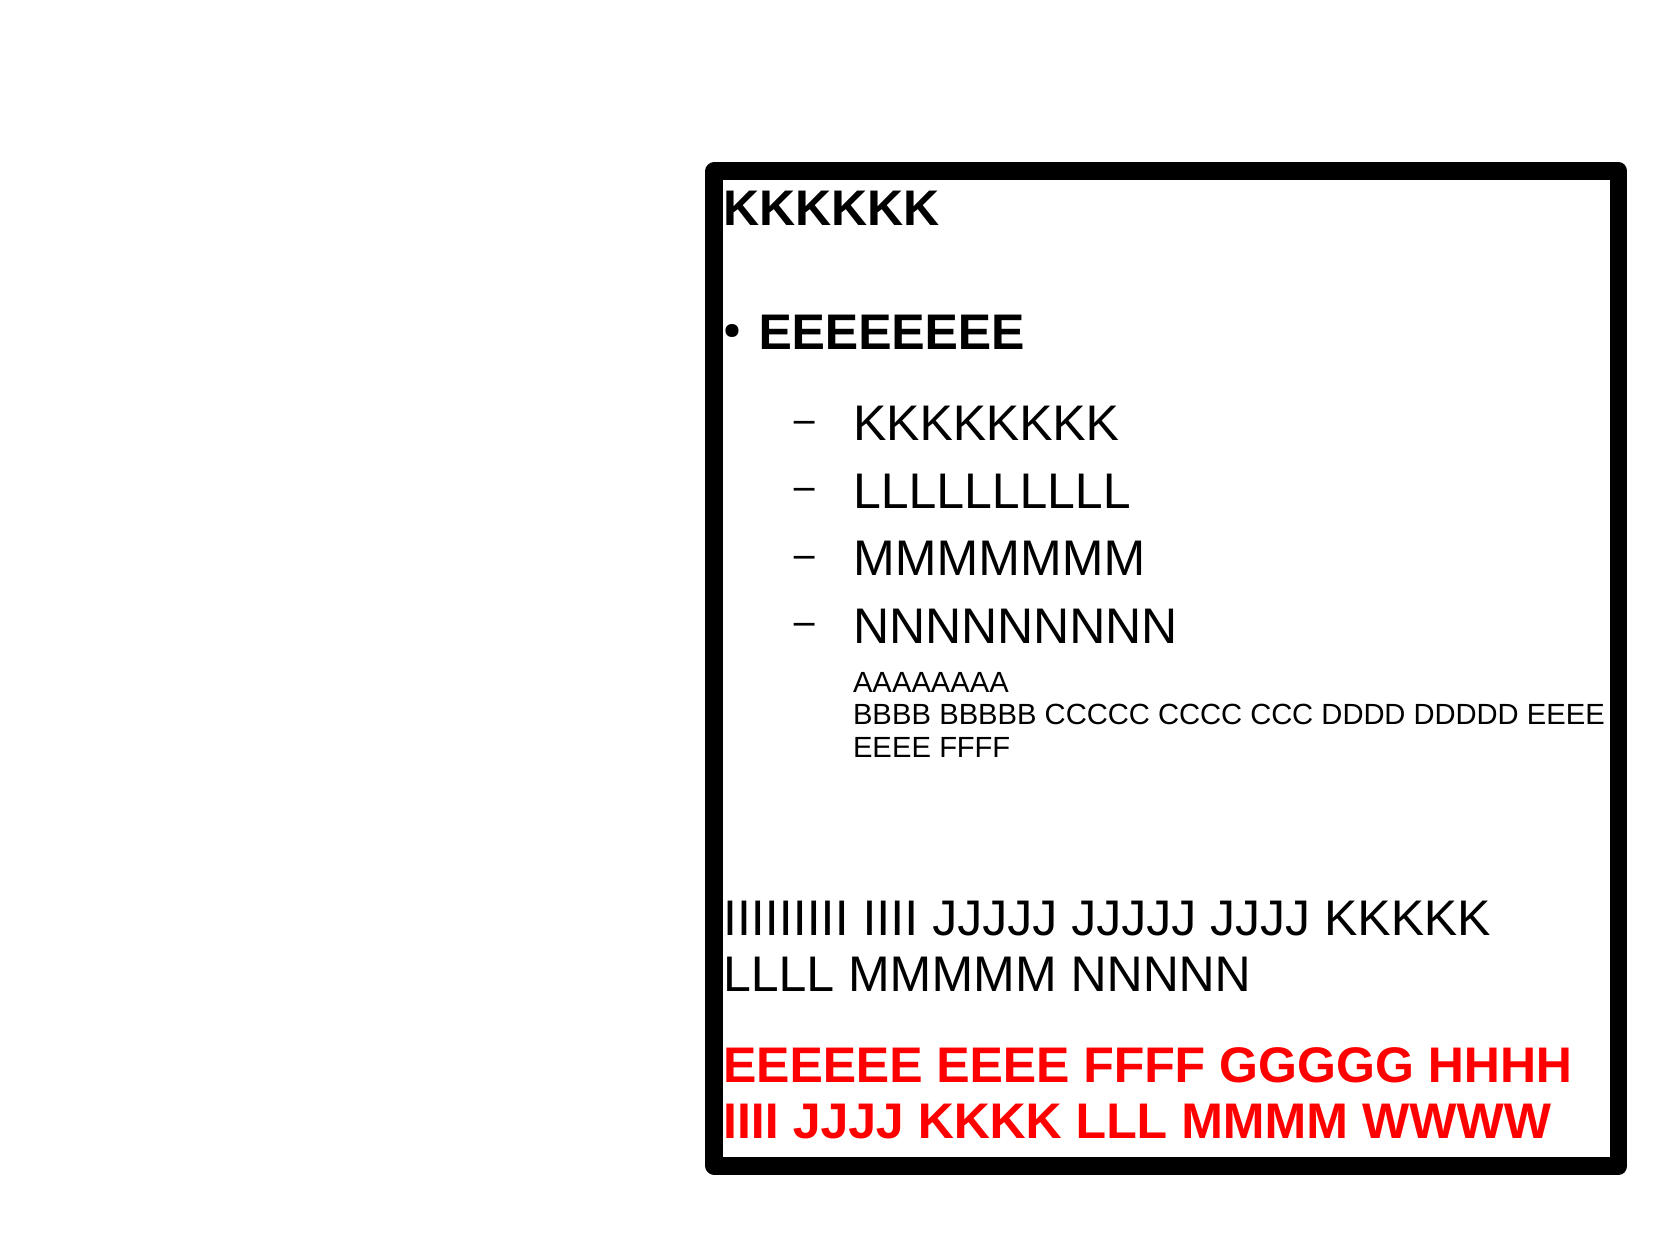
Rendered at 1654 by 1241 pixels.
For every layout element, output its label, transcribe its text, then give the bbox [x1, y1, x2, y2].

list KKKKKK EEEEEEEE KKKKKKKK LLLLLLLLLL MMMMMMM NNNNNNNNN AAAAAAAA BBBB BBBBB CCCCC CCCC CCC DDDD DDDDD EEEE EEEE FFFF IIIIIIIII IIII JJJJJ JJJJJ JJJJ KKKKK LLLL MMMMM NNNNN EEEEEE EEEE FFFF GGGGG HHHH IIII JJJJ KKKK LLL MMMM WWWW [714, 171, 1619, 1166]
